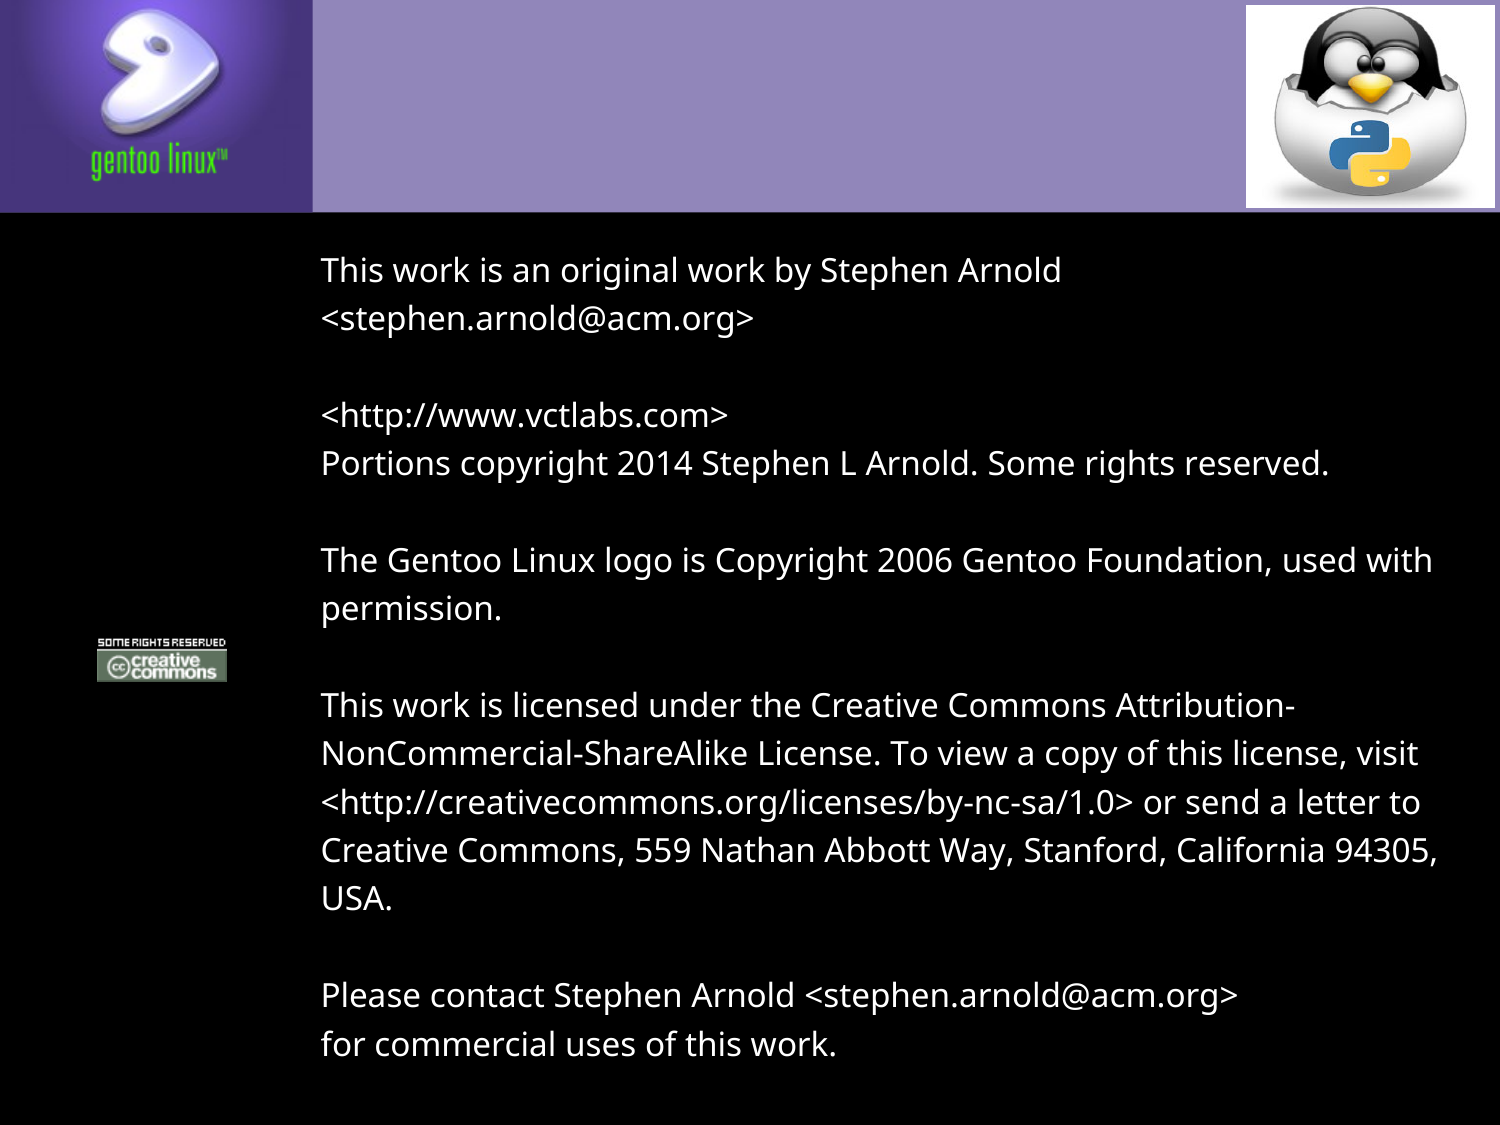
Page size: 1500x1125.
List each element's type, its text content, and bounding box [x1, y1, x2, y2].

picture [0, 0, 302, 184]
picture [1246, 5, 1495, 208]
text_box This work is an original work by Stephen Arnold <stephen.arnold@acm.org> <http://www.vctlabs.com> Portions copyright 2014 Stephen L Arnold. Some rights reserved. The Gentoo Linux logo is Copyright 2006 Gentoo Foundation, used with permission. This work is licensed under the Creative Commons Attribution-NonCommercial-ShareAlike License. To view a copy of this license, visit <http://creativecommons.org/licenses/by-nc-sa/1.0> or send a letter to Creative Commons, 559 Nathan Abbott Way, Stanford, California 94305, USA. Please contact Stephen Arnold <stephen.arnold@acm.org> for commercial uses of this work. [305, 235, 1469, 1099]
picture [97, 636, 227, 683]
